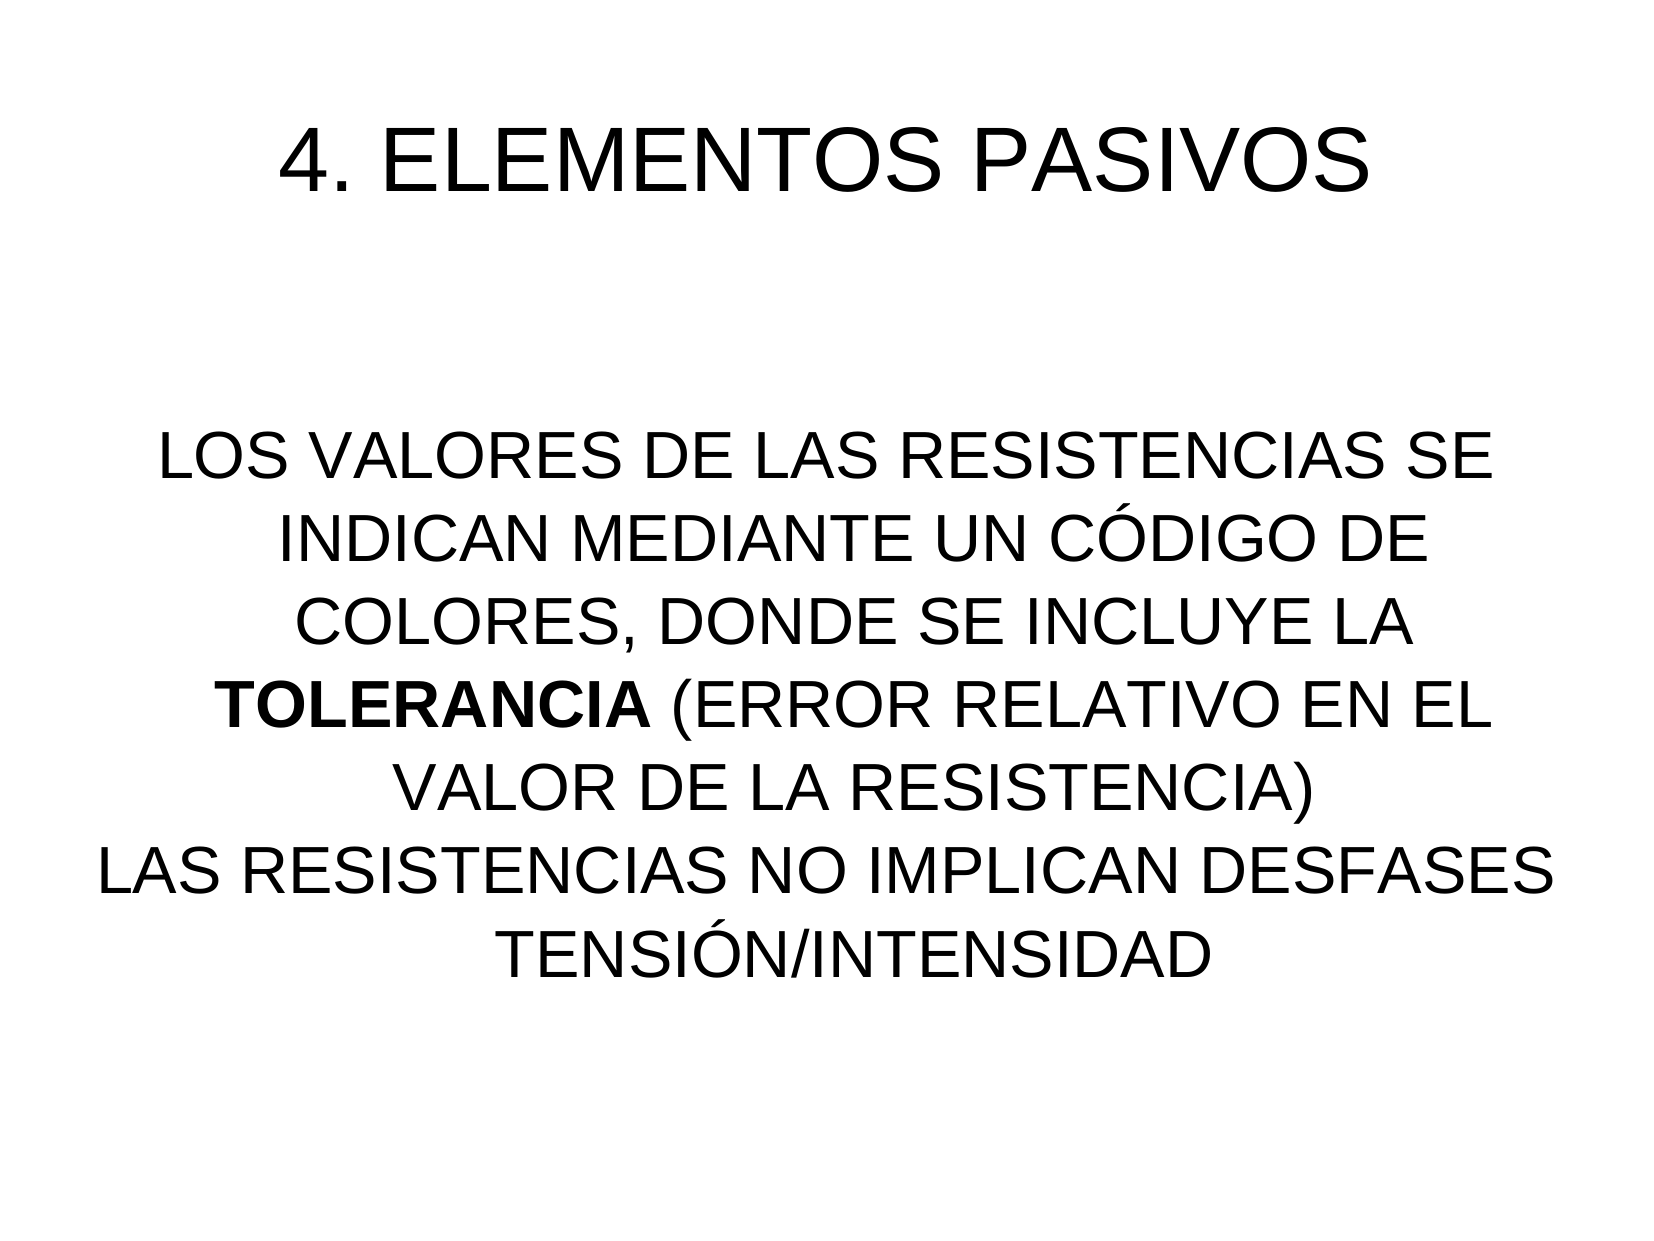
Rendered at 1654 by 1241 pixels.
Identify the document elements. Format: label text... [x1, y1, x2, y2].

title 4. ELEMENTOS PASIVOS [82, 38, 1571, 268]
subtitle LOS VALORES DE LAS RESISTENCIAS SE INDICAN MEDIANTE UN CÓDIGO DE COLORES, DONDE SE INCLUYE LA TOLERANCIA (ERROR RELATIVO EN EL VALOR DE LA RESISTENCIA) LAS RESISTENCIAS NO IMPLICAN DESFASES TENSIÓN/INTENSIDAD [82, 290, 1571, 1109]
